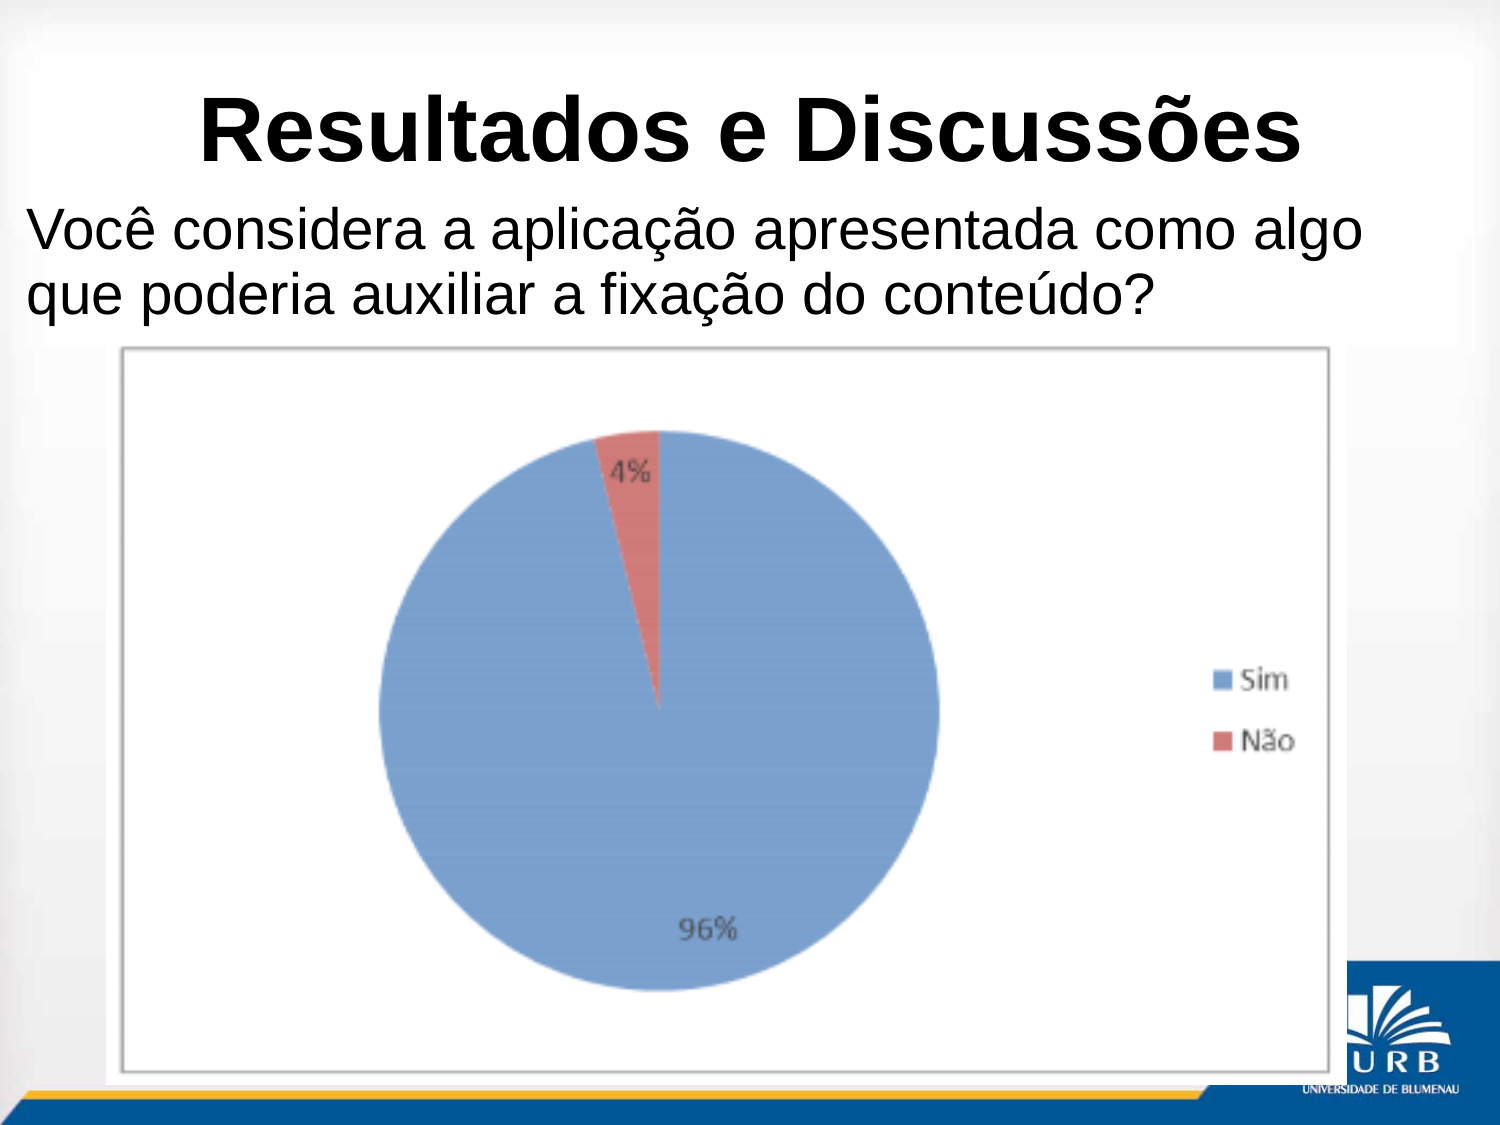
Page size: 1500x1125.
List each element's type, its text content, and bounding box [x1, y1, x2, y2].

text_box Resultados e Discussões [76, 30, 1427, 188]
picture [0, 0, 1500, 1125]
text_box Você considera a aplicação apresentada como algo que poderia auxiliar a fixação do conteúdo? [11, 188, 1489, 367]
